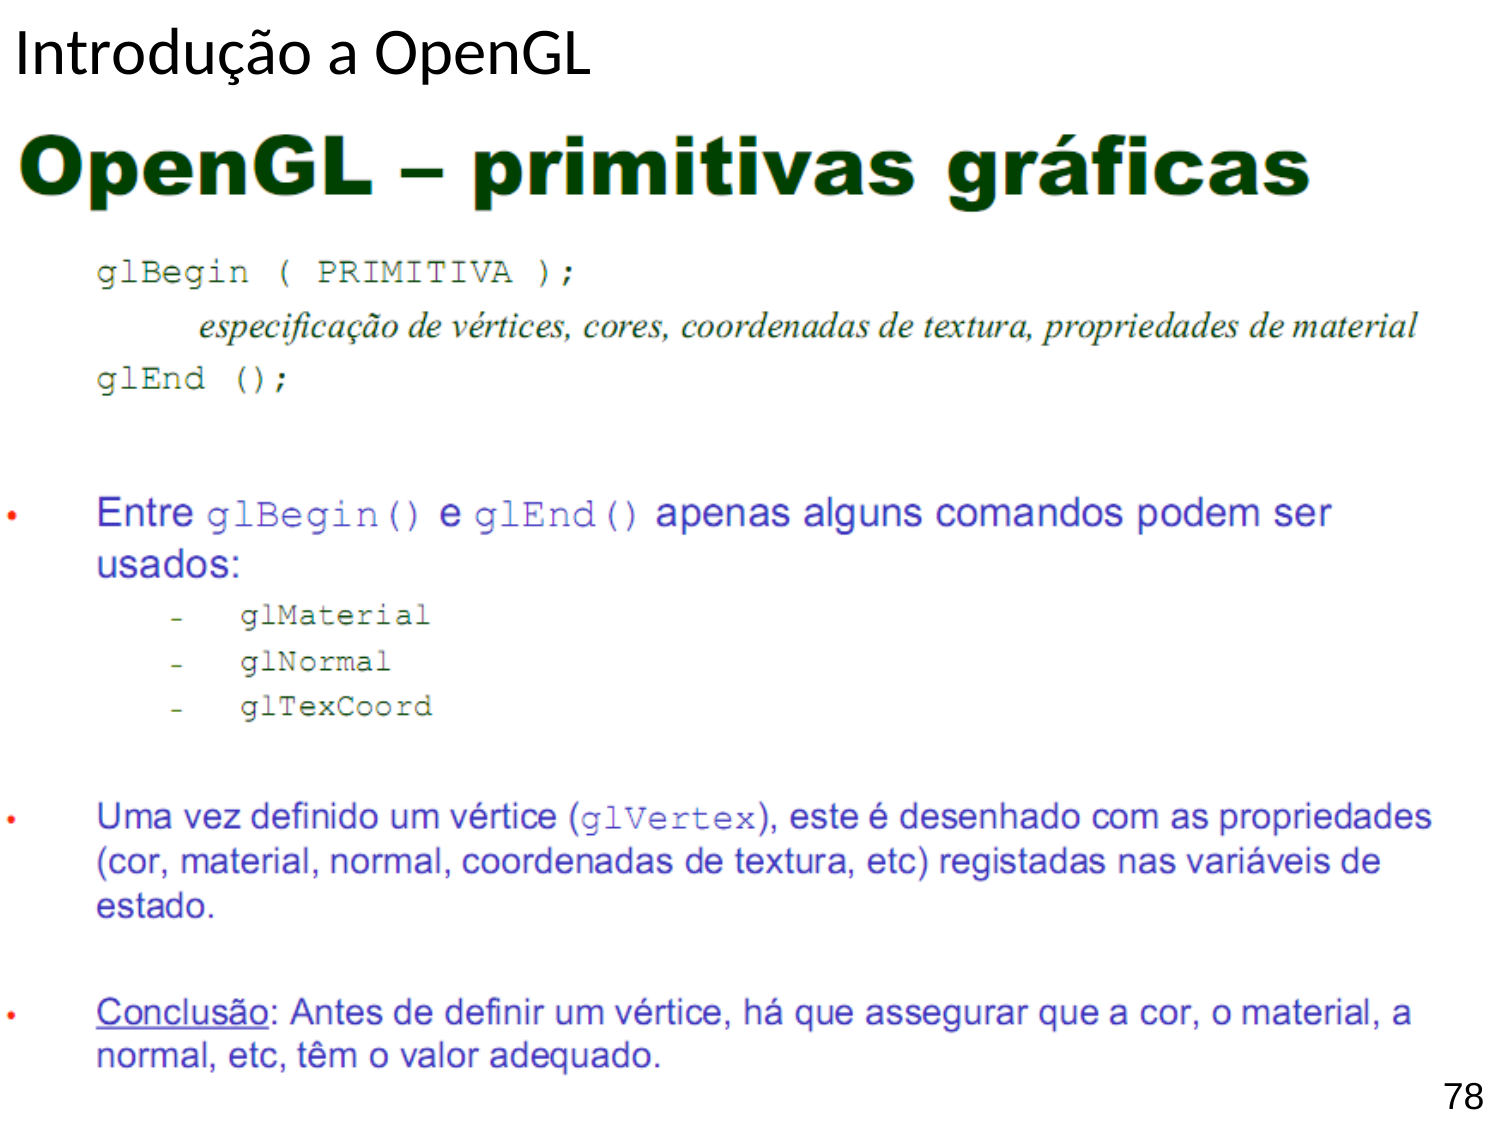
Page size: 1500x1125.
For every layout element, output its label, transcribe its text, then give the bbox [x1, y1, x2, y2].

picture [0, 121, 1483, 1090]
text_box Introdução a OpenGL [0, 0, 1051, 141]
text_box 78 [1428, 1064, 1500, 1125]
